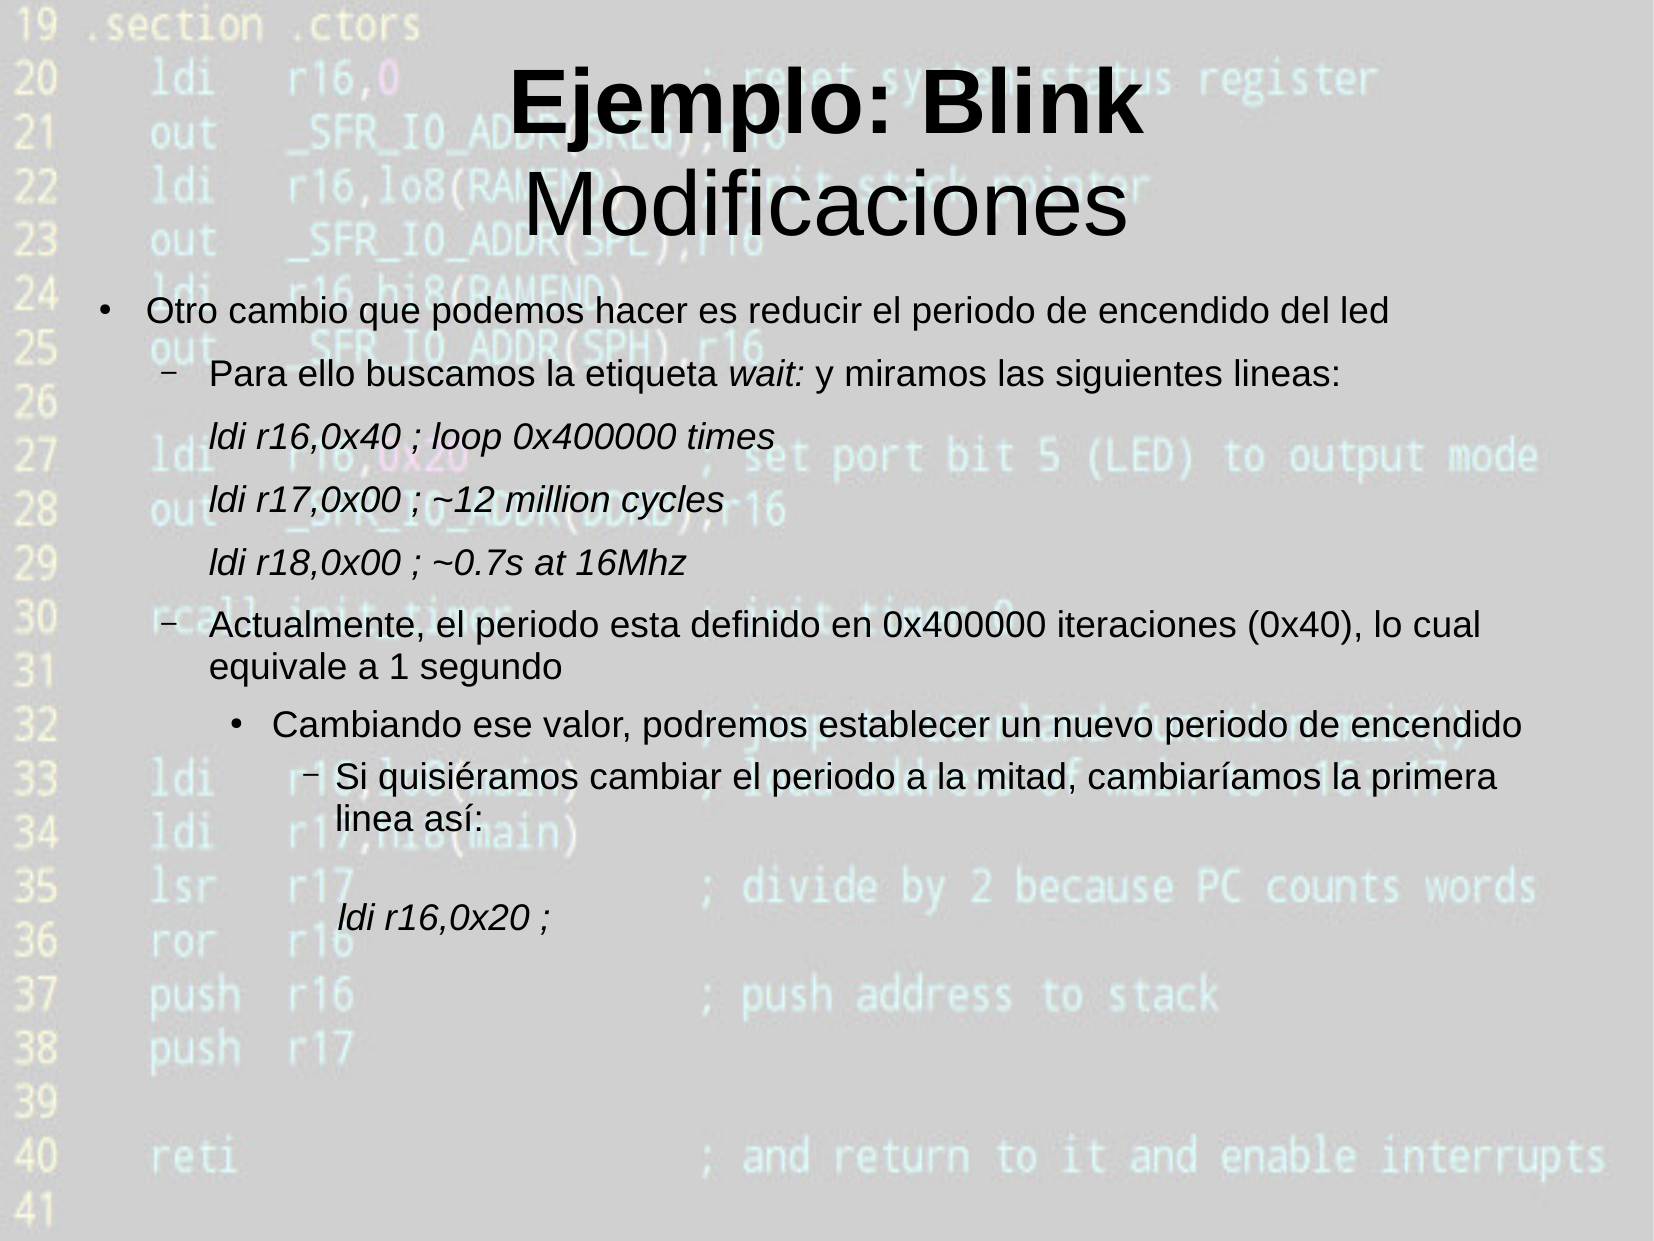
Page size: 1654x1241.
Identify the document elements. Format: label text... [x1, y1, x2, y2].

title Ejemplo: Blink Modificaciones [82, 49, 1571, 257]
list Otro cambio que podemos hacer es reducir el periodo de encendido del led Para ello buscamos la etiqueta wait: y miramos las siguientes lineas: ldi r16,0x40 ; loop 0x400000 times ldi r17,0x00 ; ~12 million cycles ldi r18,0x00 ; ~0.7s at 16Mhz Actualmente, el periodo esta definido en 0x400000 iteraciones (0x40), lo cual equivale a 1 segundo Cambiando ese valor, podremos establecer un nuevo periodo de encendido Si quisiéramos cambiar el periodo a la mitad, cambiaríamos la primera linea así: ldi r16,0x20 ; [82, 290, 1571, 1010]
picture [0, 0, 1654, 1241]
